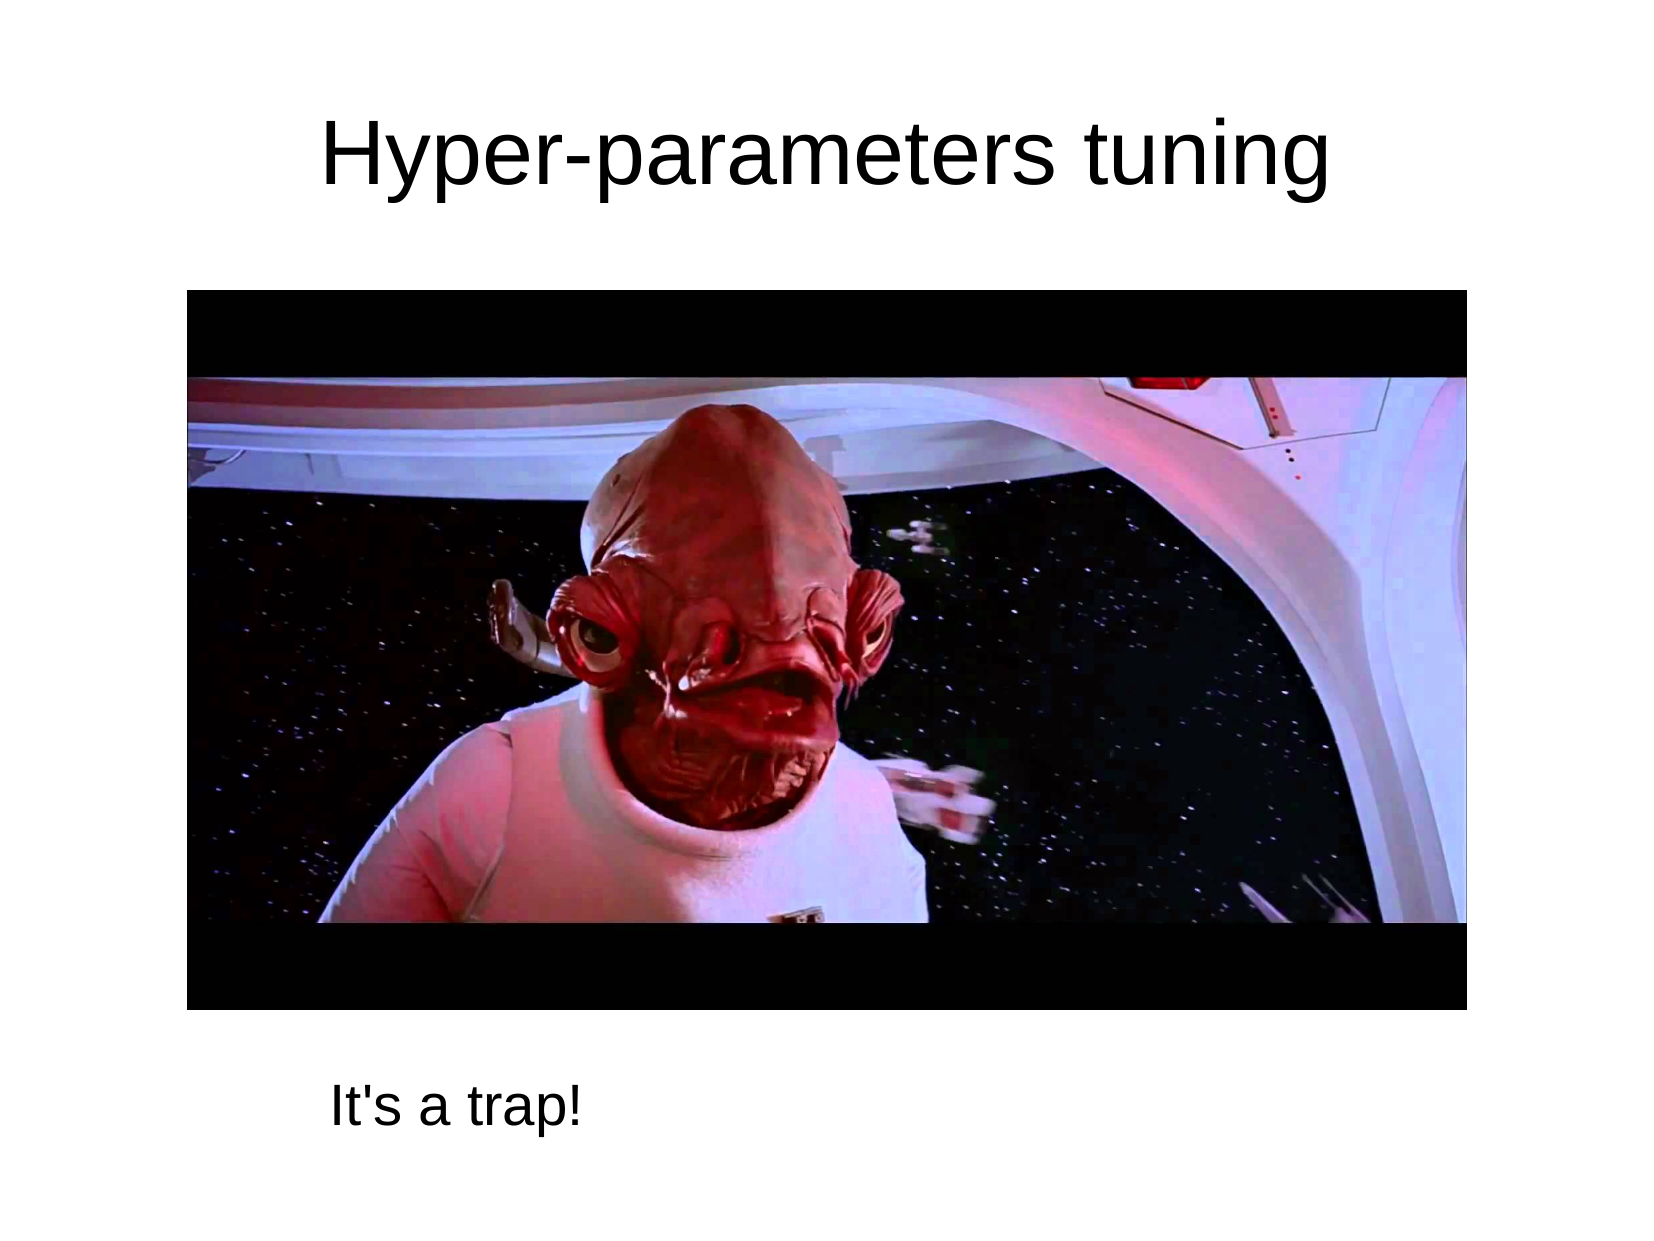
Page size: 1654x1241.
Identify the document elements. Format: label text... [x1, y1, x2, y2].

text_box It's a trap! [315, 1065, 1066, 1145]
picture [187, 290, 1467, 1010]
title Hyper-parameters tuning [82, 49, 1571, 257]
